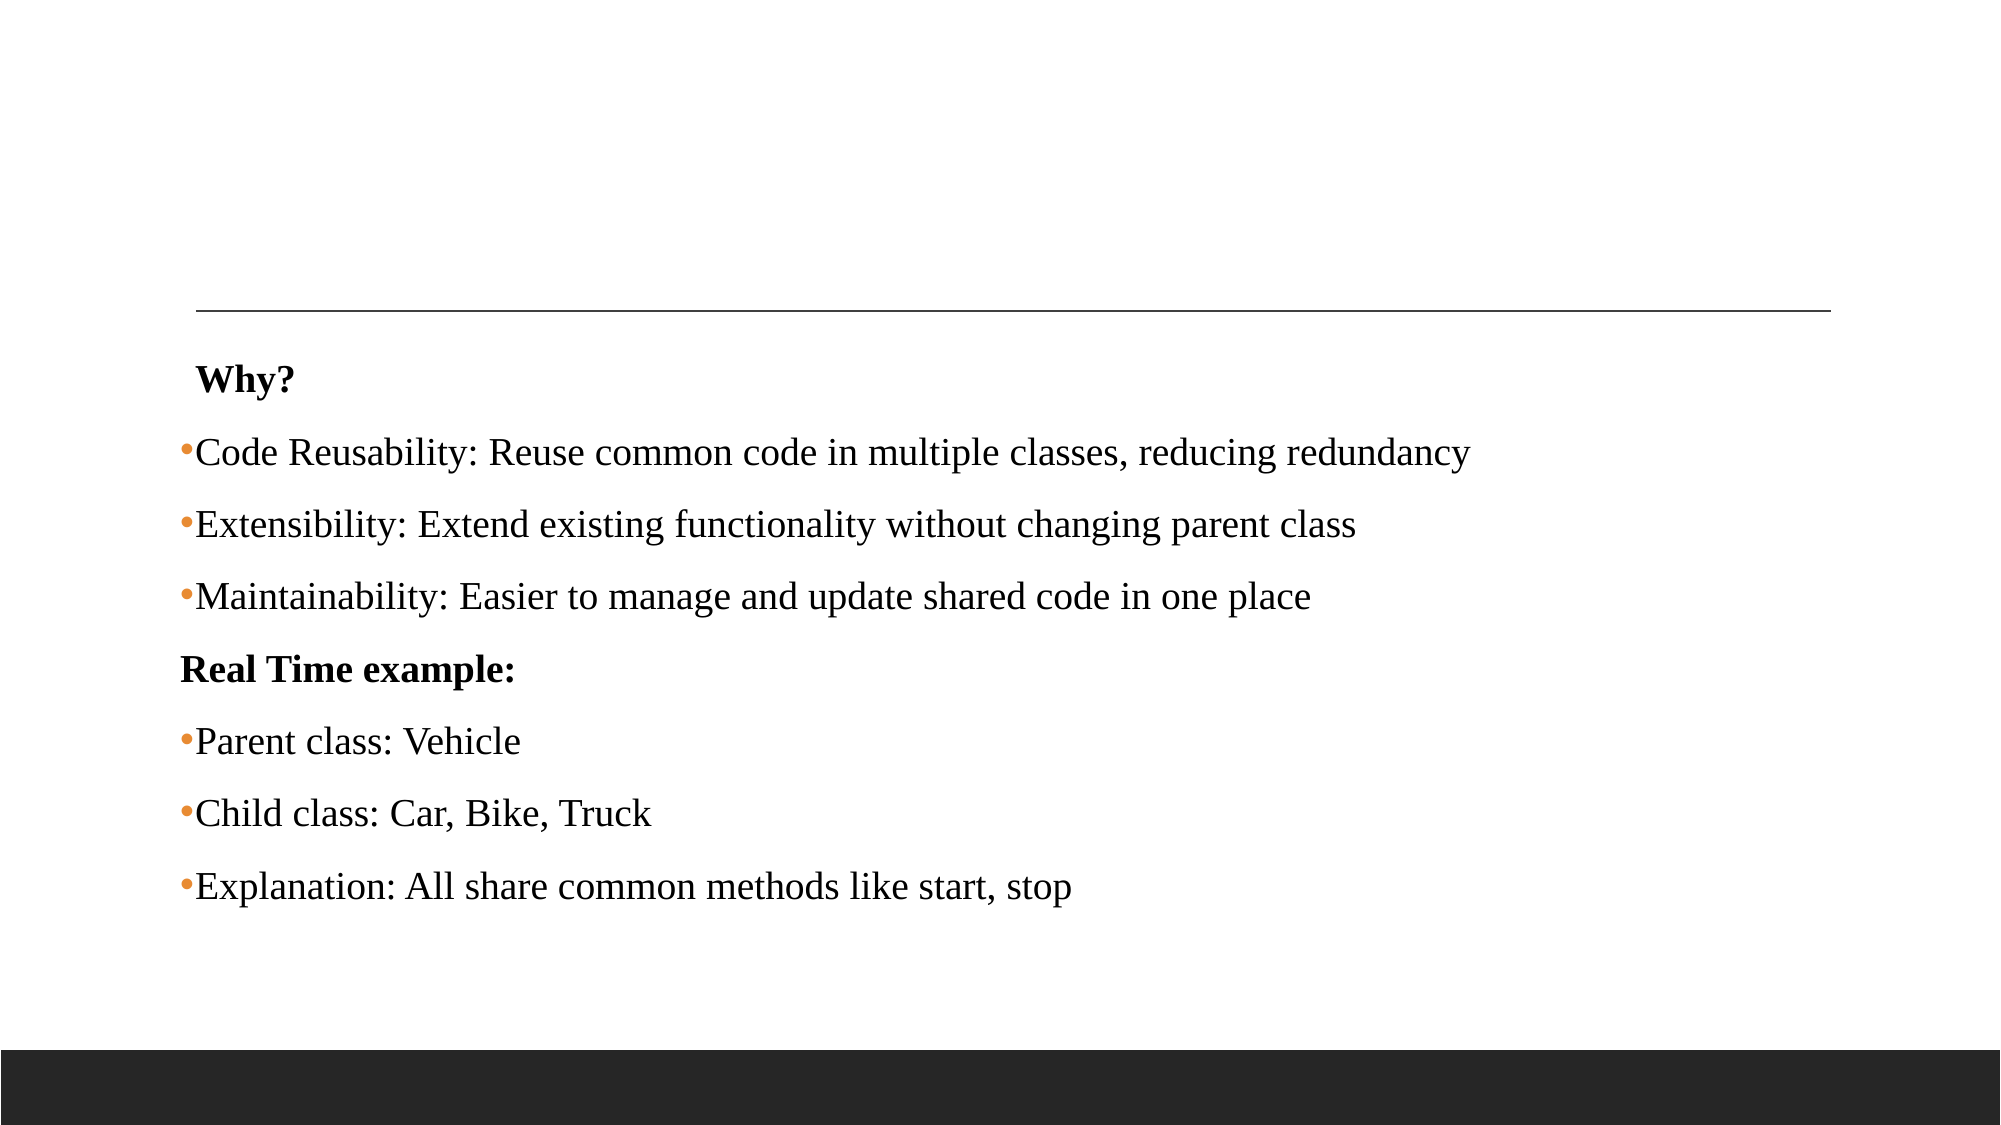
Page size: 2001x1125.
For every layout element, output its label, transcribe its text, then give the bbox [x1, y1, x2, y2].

list Why? Code Reusability: Reuse common code in multiple classes, reducing redundancy Extensibility: Extend existing functionality without changing parent class Maintainability: Easier to manage and update shared code in one place Real Time example: Parent class: Vehicle Child class: Car, Bike, Truck Explanation: All share common methods like start, stop [180, 345, 1831, 963]
